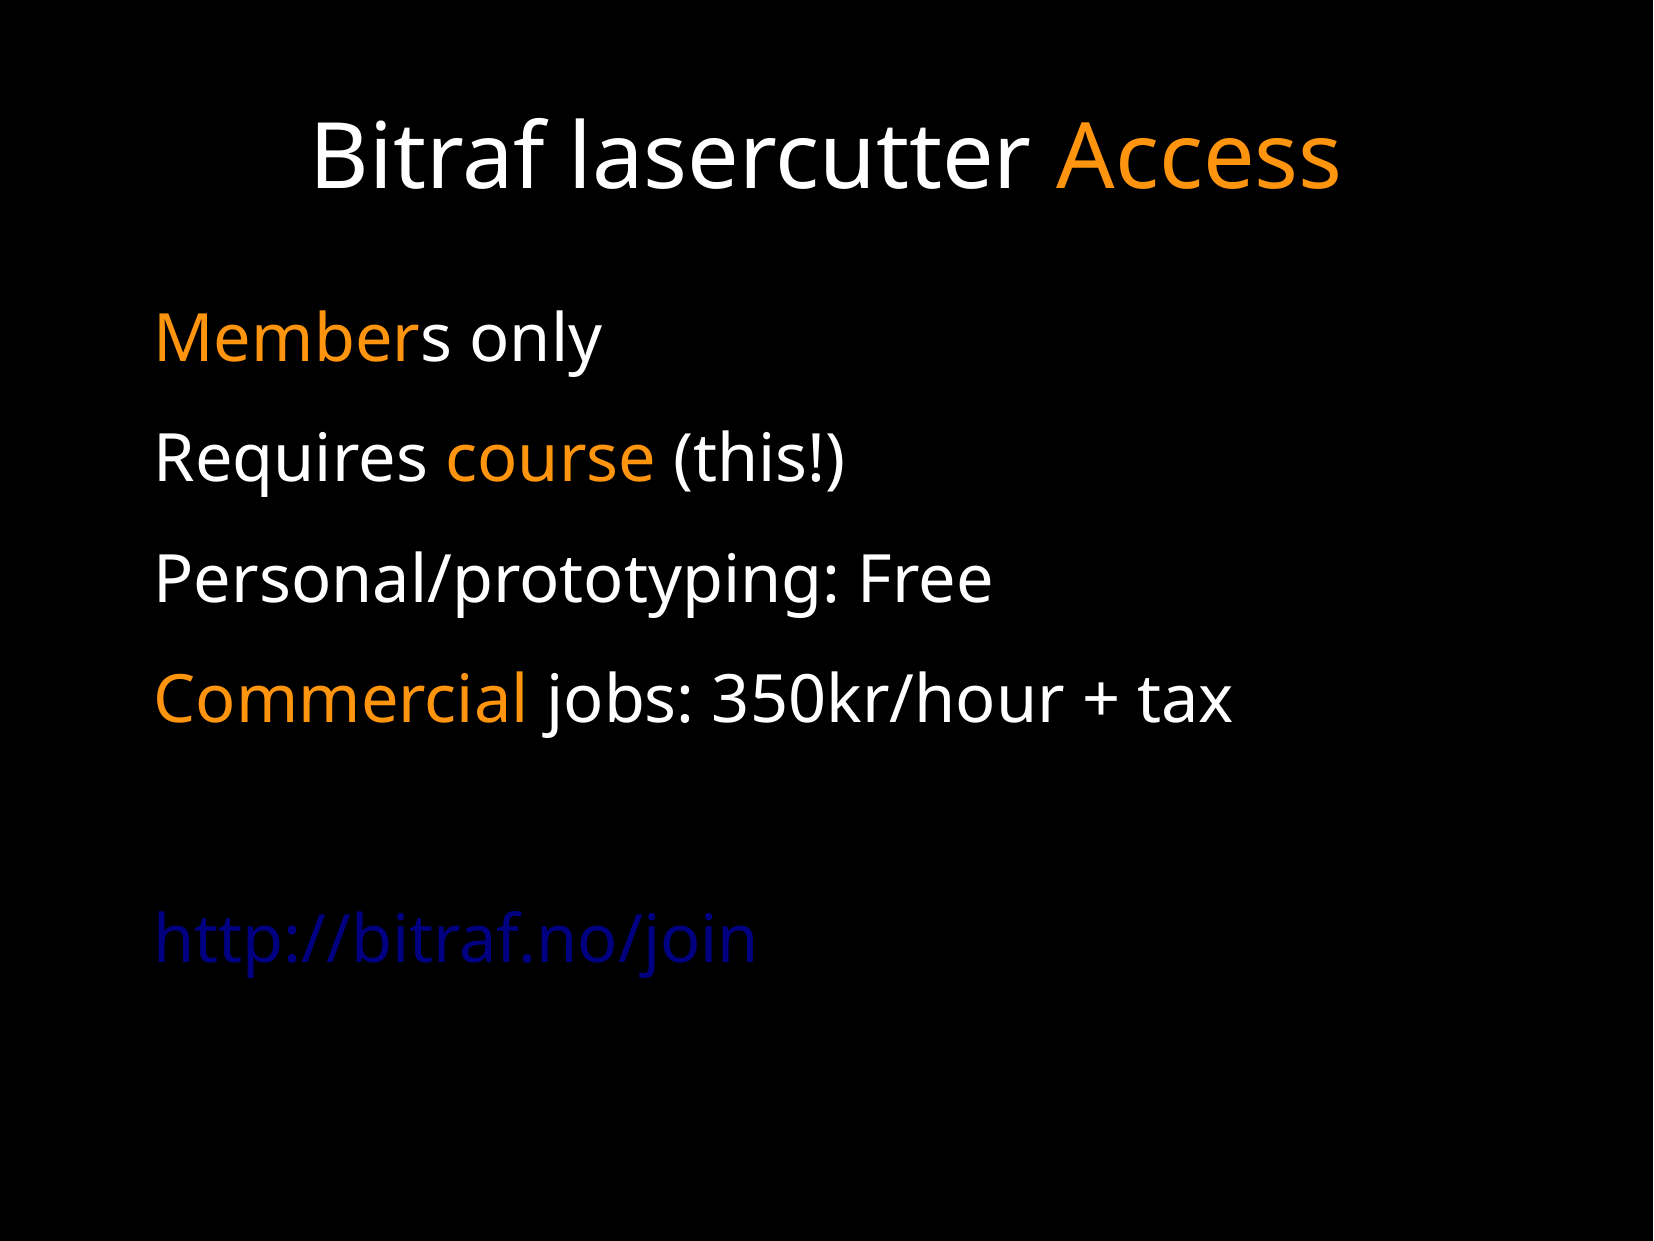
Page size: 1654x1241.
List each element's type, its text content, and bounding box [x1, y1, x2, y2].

list Members only Requires course (this!) Personal/prototyping: Free Commercial jobs: 350kr/hour + tax http://bitraf.no/join [82, 290, 1571, 1010]
title Bitraf lasercutter Access [82, 49, 1571, 257]
